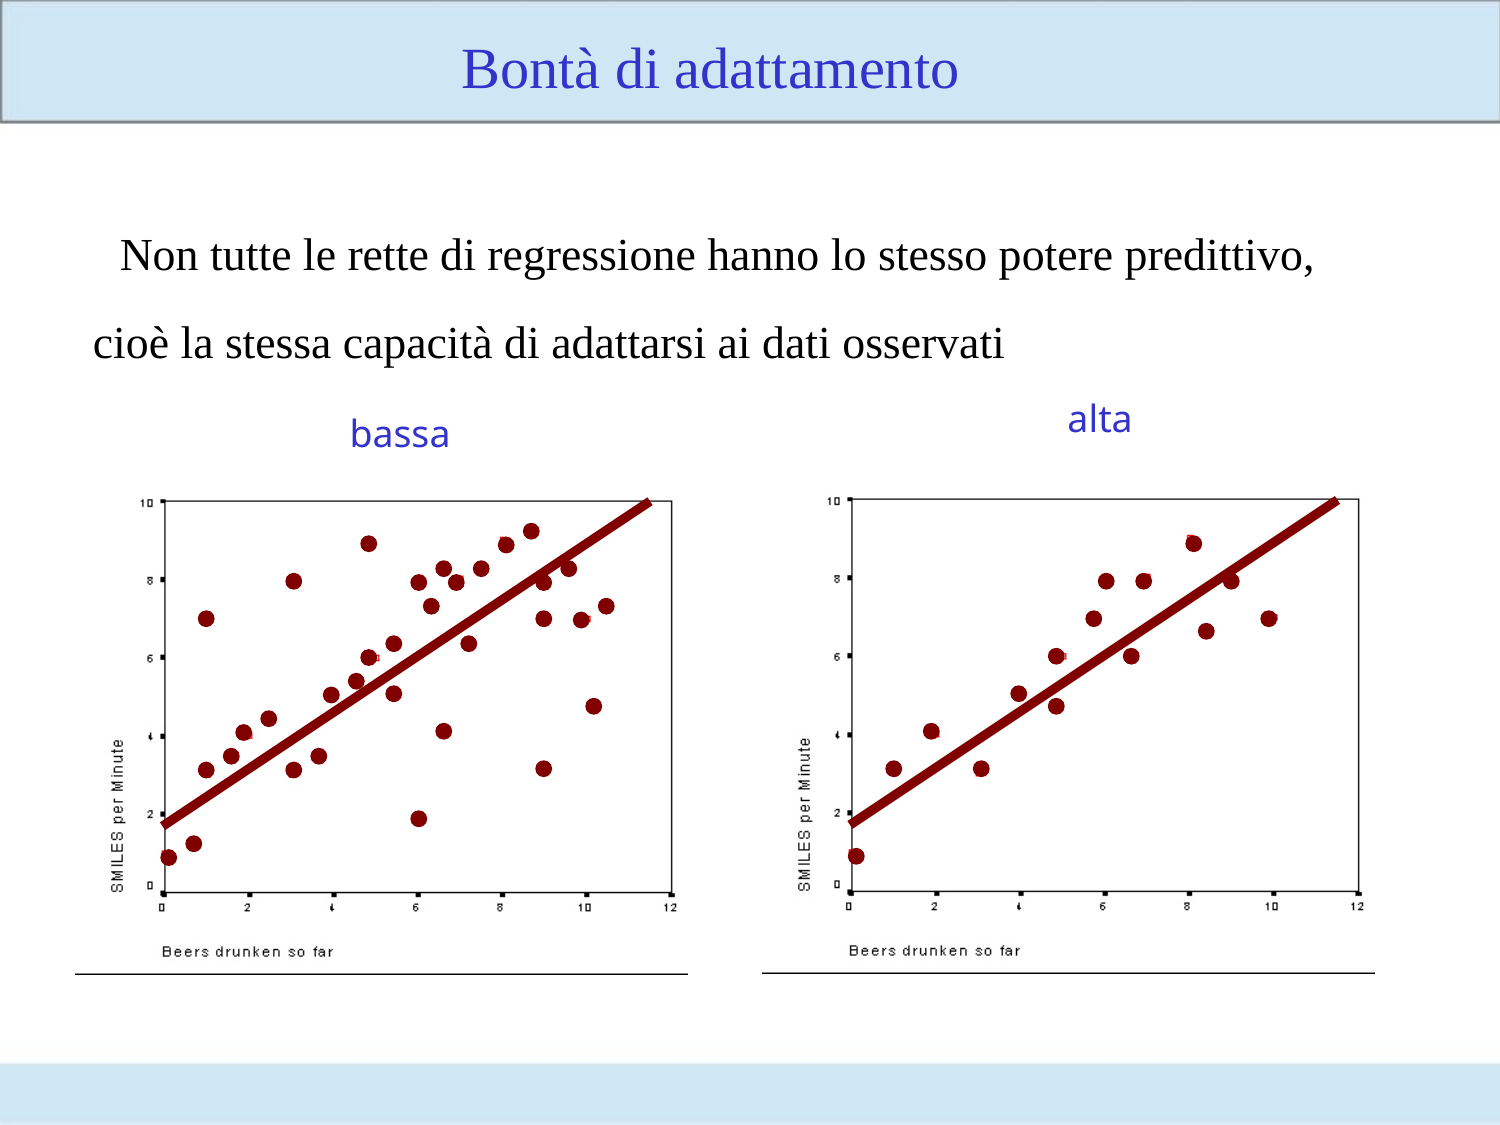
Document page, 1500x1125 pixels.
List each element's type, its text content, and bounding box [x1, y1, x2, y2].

text_box [187, 837, 201, 851]
text_box [537, 576, 550, 589]
text_box [225, 749, 238, 763]
text_box [387, 637, 401, 650]
text_box [574, 613, 588, 627]
text_box [362, 651, 376, 664]
text_box [600, 599, 613, 613]
text_box [437, 562, 451, 575]
text_box [1050, 649, 1063, 663]
text_box [437, 724, 451, 738]
text_box [199, 763, 213, 777]
text_box [849, 849, 863, 863]
text_box [412, 812, 426, 826]
text_box [587, 699, 601, 713]
text_box Non tutte le rette di regressione hanno lo stesso potere predittivo, cioè la stessa capacità di adattarsi ai dati osservati [78, 183, 1351, 376]
text_box [1187, 537, 1201, 550]
text_box [412, 576, 426, 589]
text_box [1087, 612, 1101, 625]
text_box [887, 762, 901, 775]
text_box [237, 726, 250, 739]
text_box alta [987, 387, 1213, 448]
text_box [1137, 574, 1150, 588]
text_box [387, 687, 401, 701]
text_box [324, 688, 338, 702]
text_box [1050, 699, 1063, 713]
text_box [1099, 574, 1113, 588]
text_box [262, 712, 276, 725]
text_box [525, 524, 538, 538]
text_box [537, 612, 551, 626]
text_box [975, 762, 988, 775]
text_box [499, 538, 513, 552]
text_box [462, 637, 476, 650]
text_box [450, 576, 463, 589]
text_box [1200, 624, 1213, 638]
text_box [287, 763, 301, 777]
text_box [350, 674, 363, 688]
text_box [312, 749, 326, 763]
text_box [1012, 687, 1026, 700]
text_box [1125, 649, 1138, 663]
text_box [537, 762, 550, 775]
text_box [1224, 574, 1238, 588]
title Bontà di adattamento [35, 0, 1386, 160]
text_box [287, 574, 301, 588]
picture [0, 0, 1500, 1125]
text_box [162, 851, 175, 864]
text_box bassa [287, 402, 513, 463]
text_box [562, 562, 576, 575]
text_box [425, 599, 438, 613]
text_box [474, 562, 488, 575]
text_box [924, 724, 938, 738]
text_box [199, 612, 213, 625]
text_box [362, 537, 376, 550]
text_box [1262, 612, 1276, 625]
